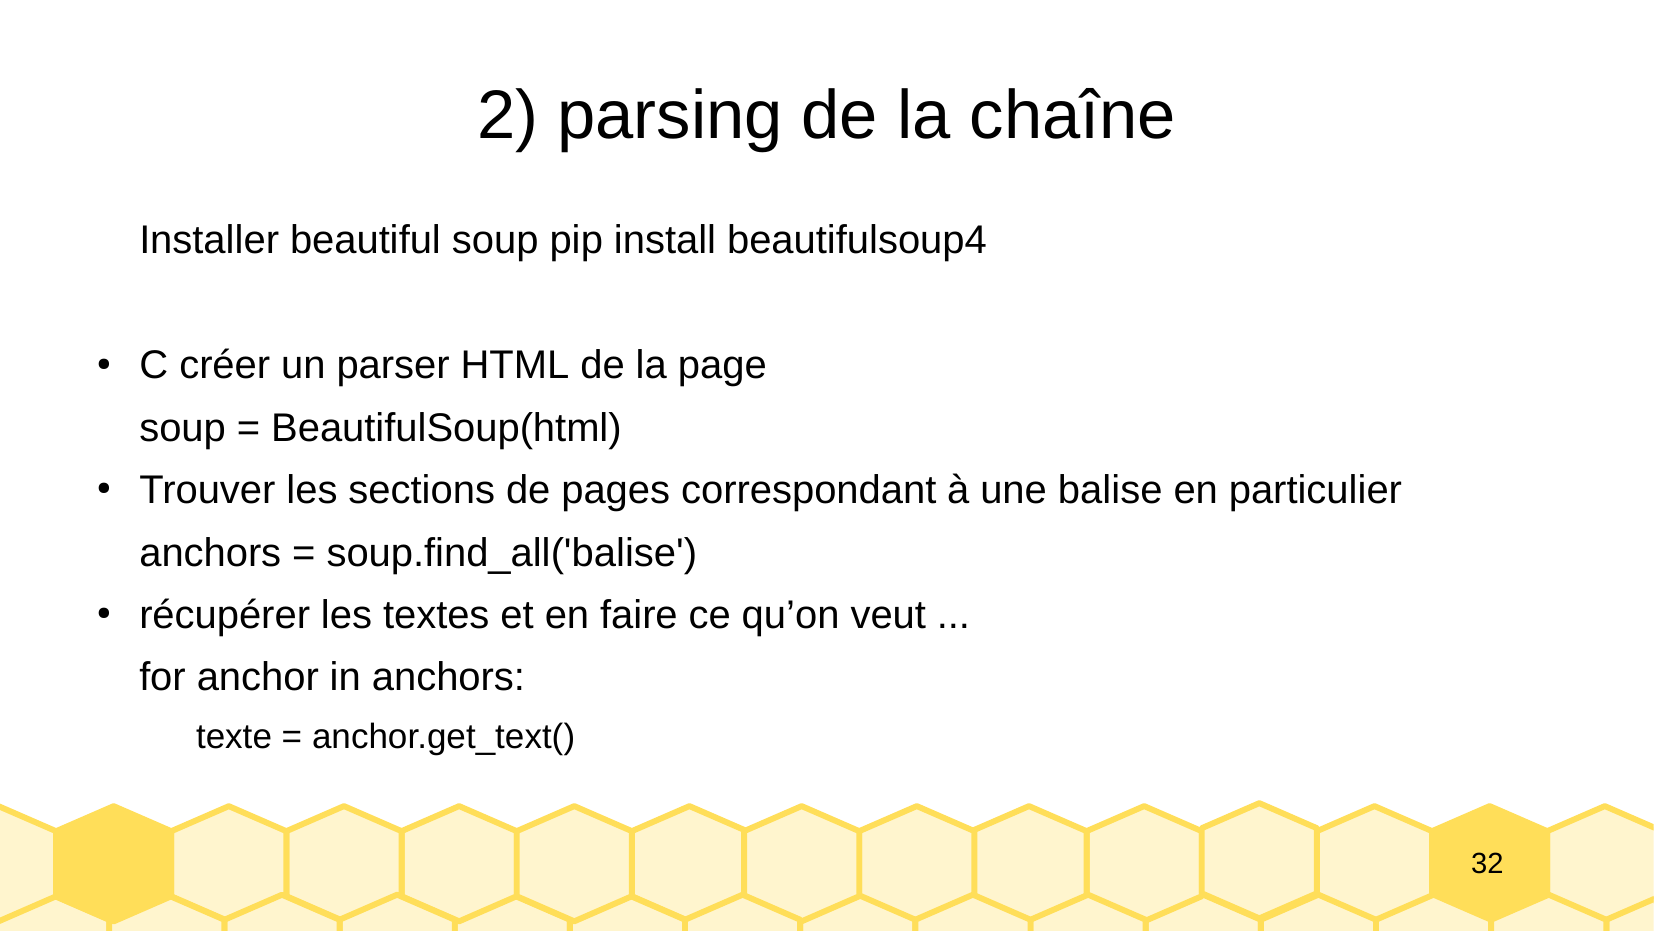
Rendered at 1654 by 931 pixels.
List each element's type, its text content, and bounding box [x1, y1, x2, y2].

title 2) parsing de la chaîne [82, 37, 1571, 193]
list Installer beautiful soup pip install beautifulsoup4 C créer un parser HTML de la page soup = BeautifulSoup(html) Trouver les sections de pages correspondant à une balise en particulier anchors = soup.find_all('balise') récupérer les textes et en faire ce qu’on veut ... for anchor in anchors: texte = anchor.get_text() [82, 217, 1571, 758]
